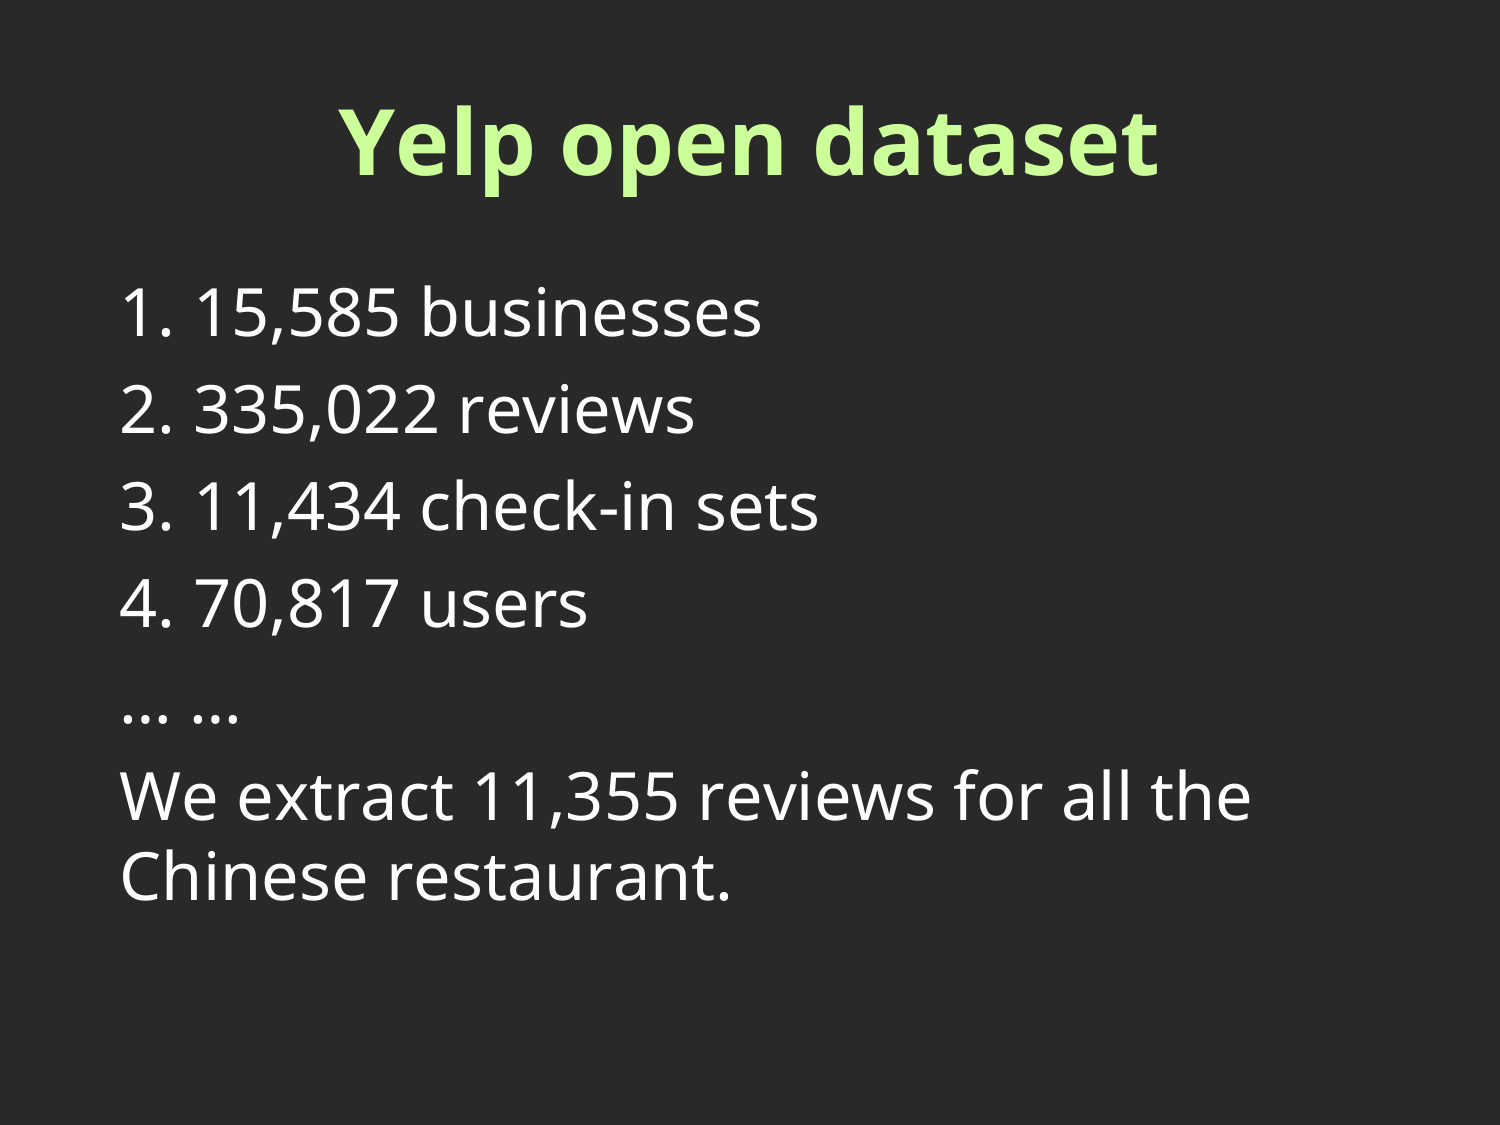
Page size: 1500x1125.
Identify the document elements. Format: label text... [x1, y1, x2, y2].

title Yelp open dataset [75, 45, 1426, 233]
list 1. 15,585 businesses 2. 335,022 reviews 3. 11,434 check-in sets 4. 70,817 users … … We extract 11,355 reviews for all the Chinese restaurant. [105, 262, 1426, 1005]
